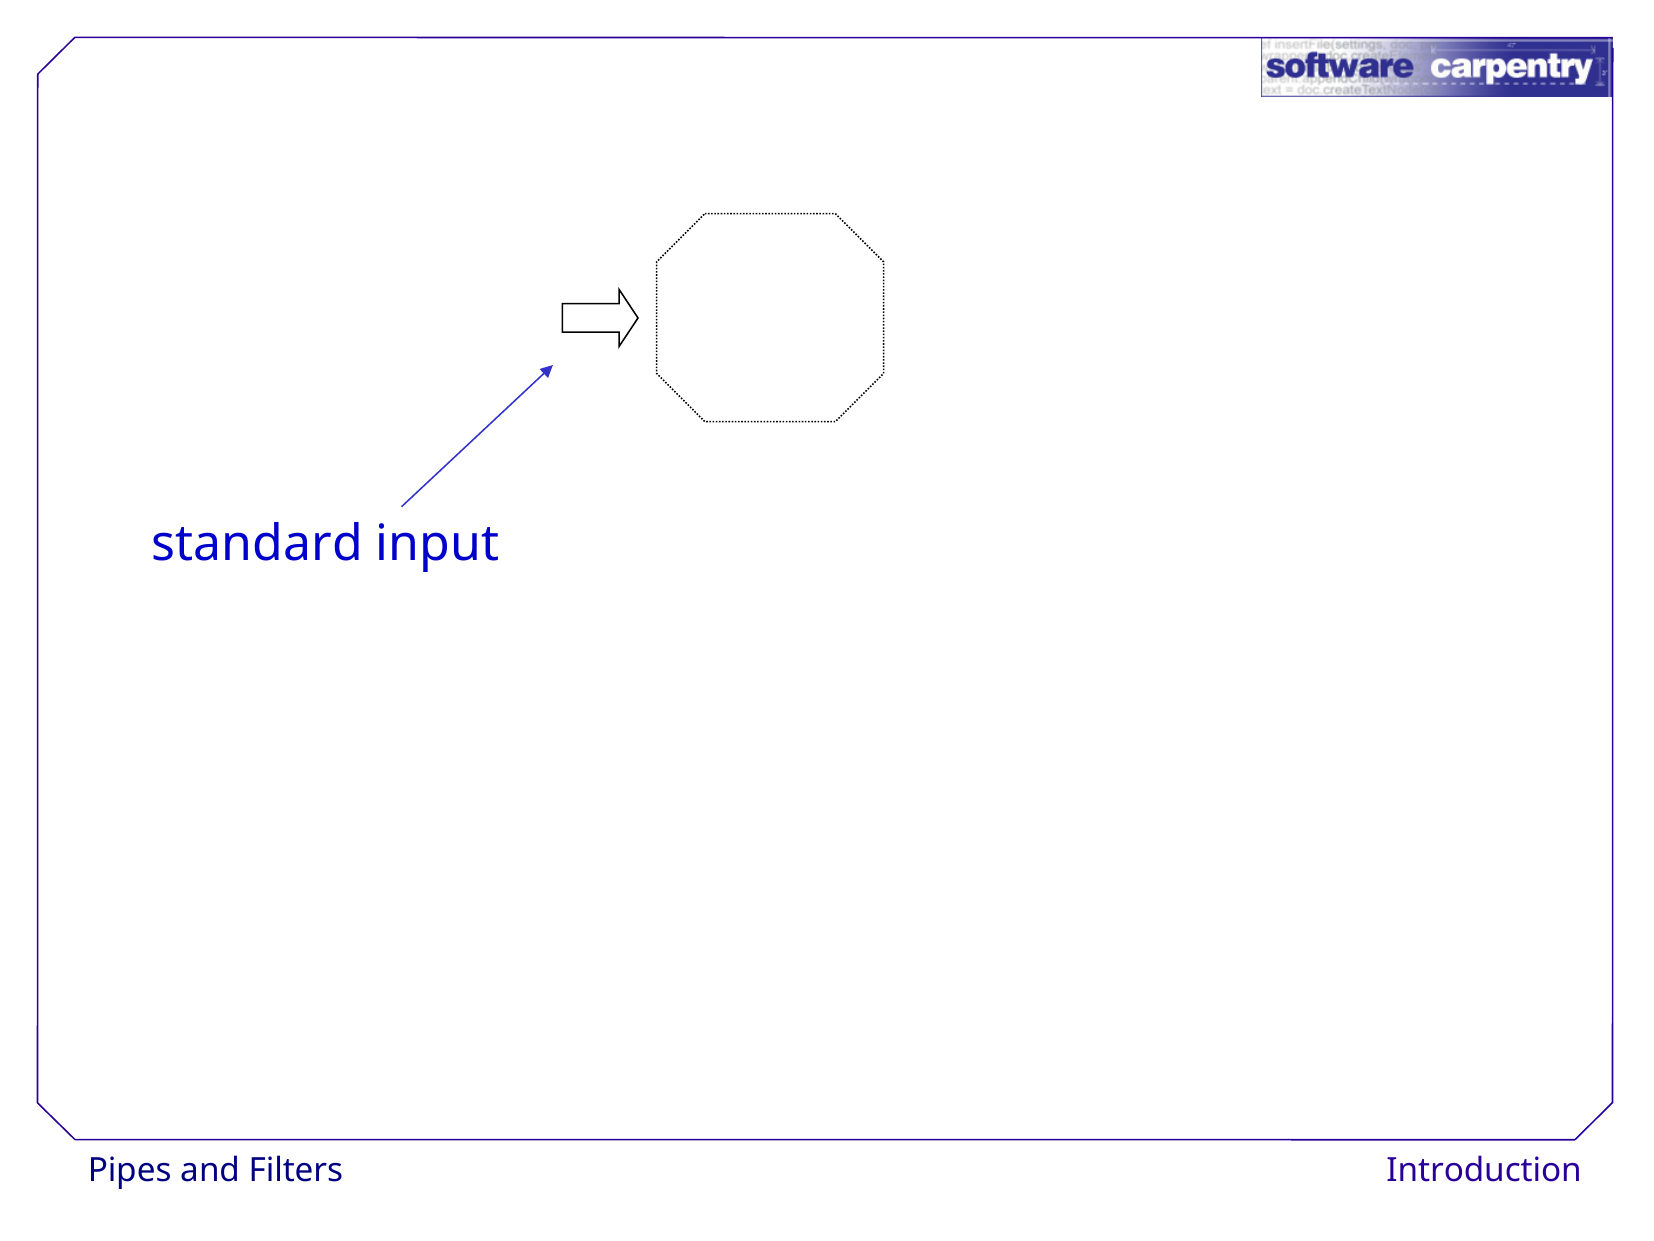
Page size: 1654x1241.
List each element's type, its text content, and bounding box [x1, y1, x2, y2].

text_box standard input [136, 488, 563, 668]
picture [1261, 39, 1613, 97]
